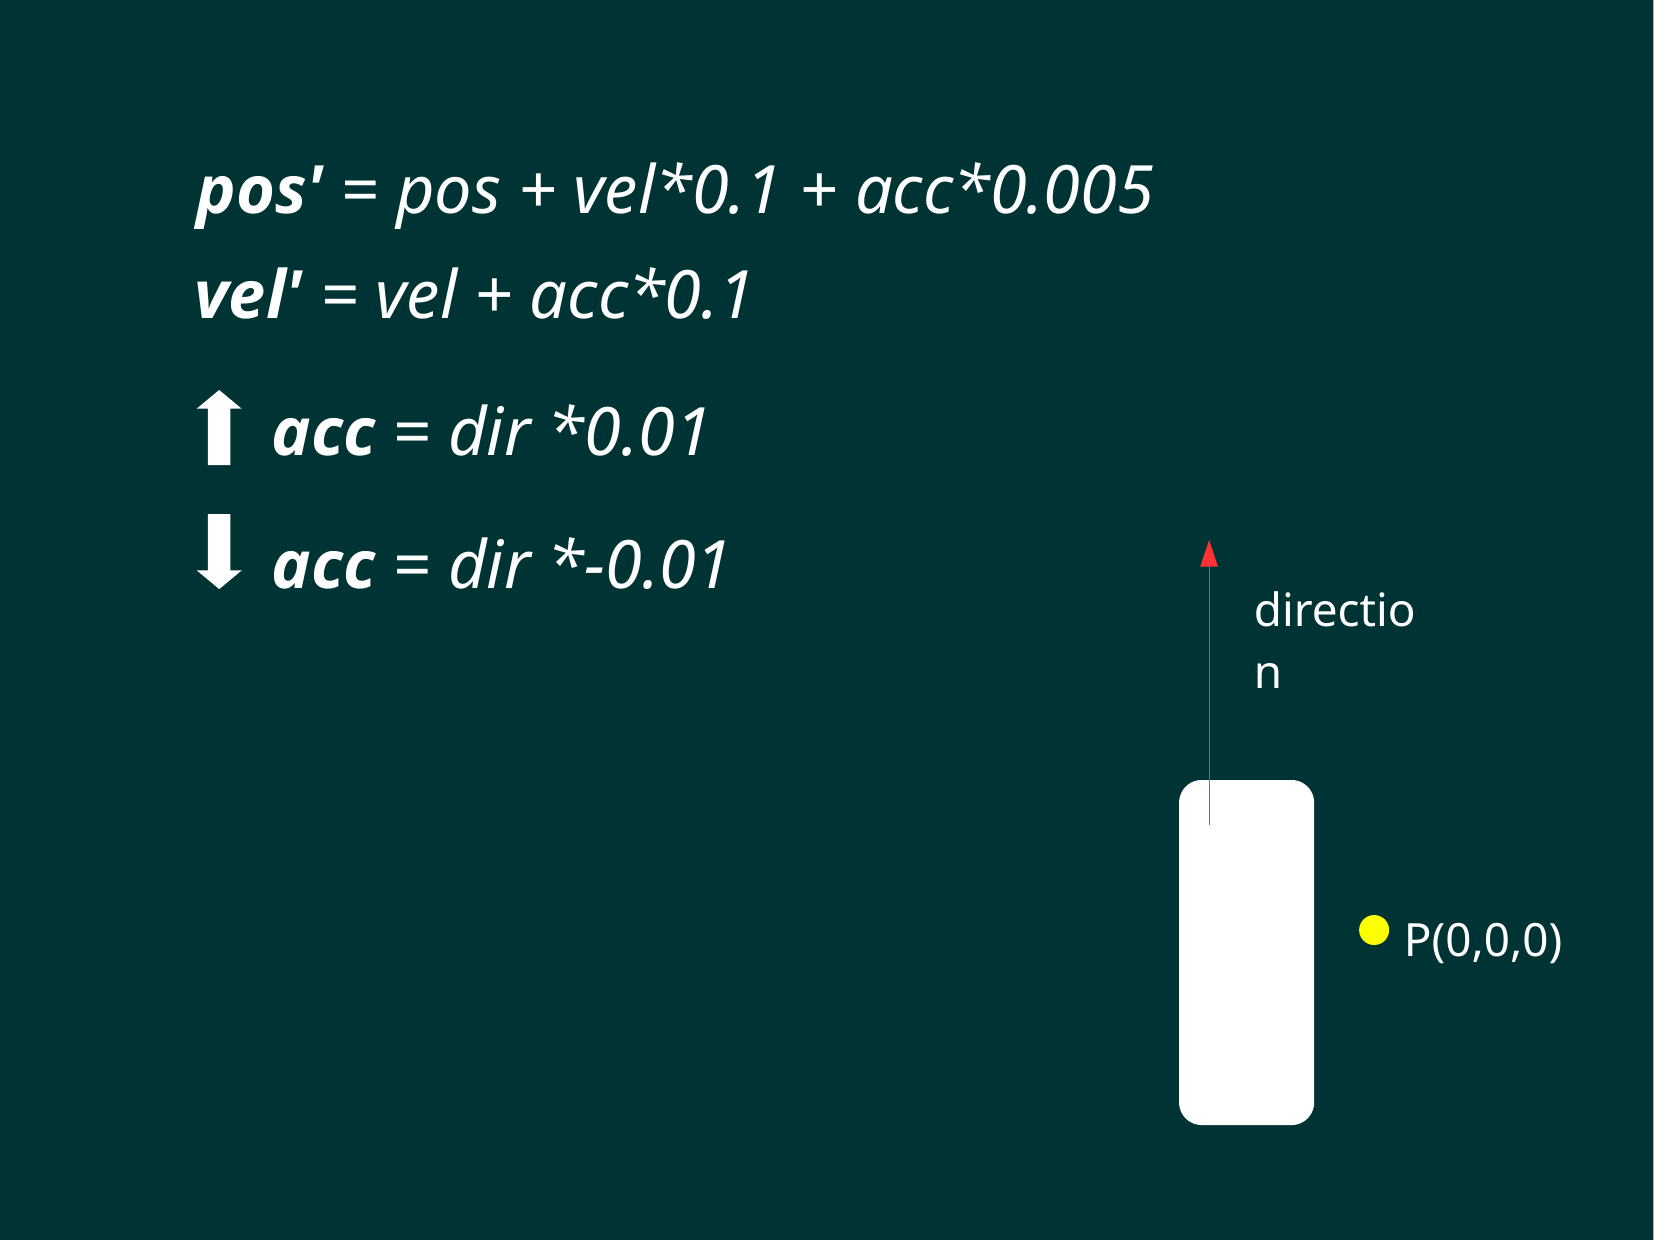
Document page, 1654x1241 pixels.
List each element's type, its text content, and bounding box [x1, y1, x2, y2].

text_box P(0,0,0) [1389, 900, 1576, 967]
text_box acc = dir *-0.01 [256, 510, 729, 601]
text_box [1359, 915, 1389, 946]
text_box direction [1239, 570, 1456, 637]
text_box [1179, 780, 1315, 1126]
text_box acc = dir *0.01 [256, 377, 710, 467]
text_box vel' = vel + acc*0.1 [180, 240, 751, 331]
text_box [196, 390, 242, 466]
text_box pos' = pos + vel*0.1 + acc*0.005 [181, 135, 1129, 225]
text_box [196, 514, 242, 590]
